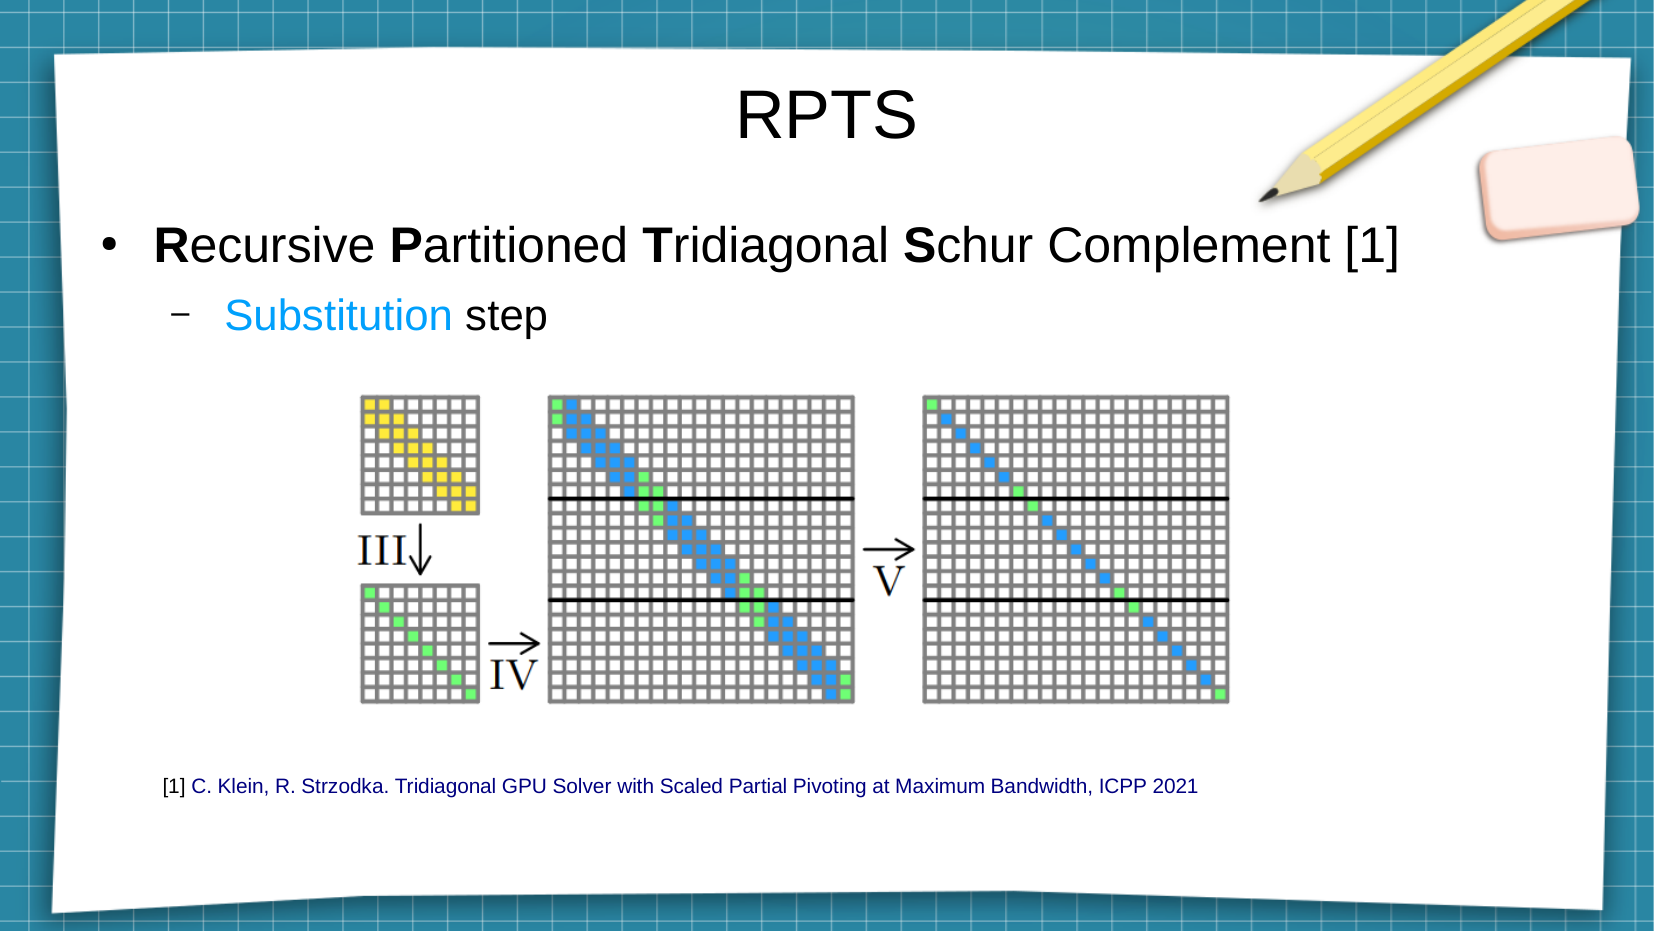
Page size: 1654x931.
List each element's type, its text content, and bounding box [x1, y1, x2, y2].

picture [0, 0, 1654, 931]
title RPTS [82, 37, 1571, 193]
list Recursive Partitioned Tridiagonal Schur Complement [1] Substitution step [82, 217, 1571, 758]
text_box [1] C. Klein, R. Strzodka. Tridiagonal GPU Solver with Scaled Partial Pivoting at Maximum Bandwidth, ICPP 2021 [147, 767, 1388, 806]
